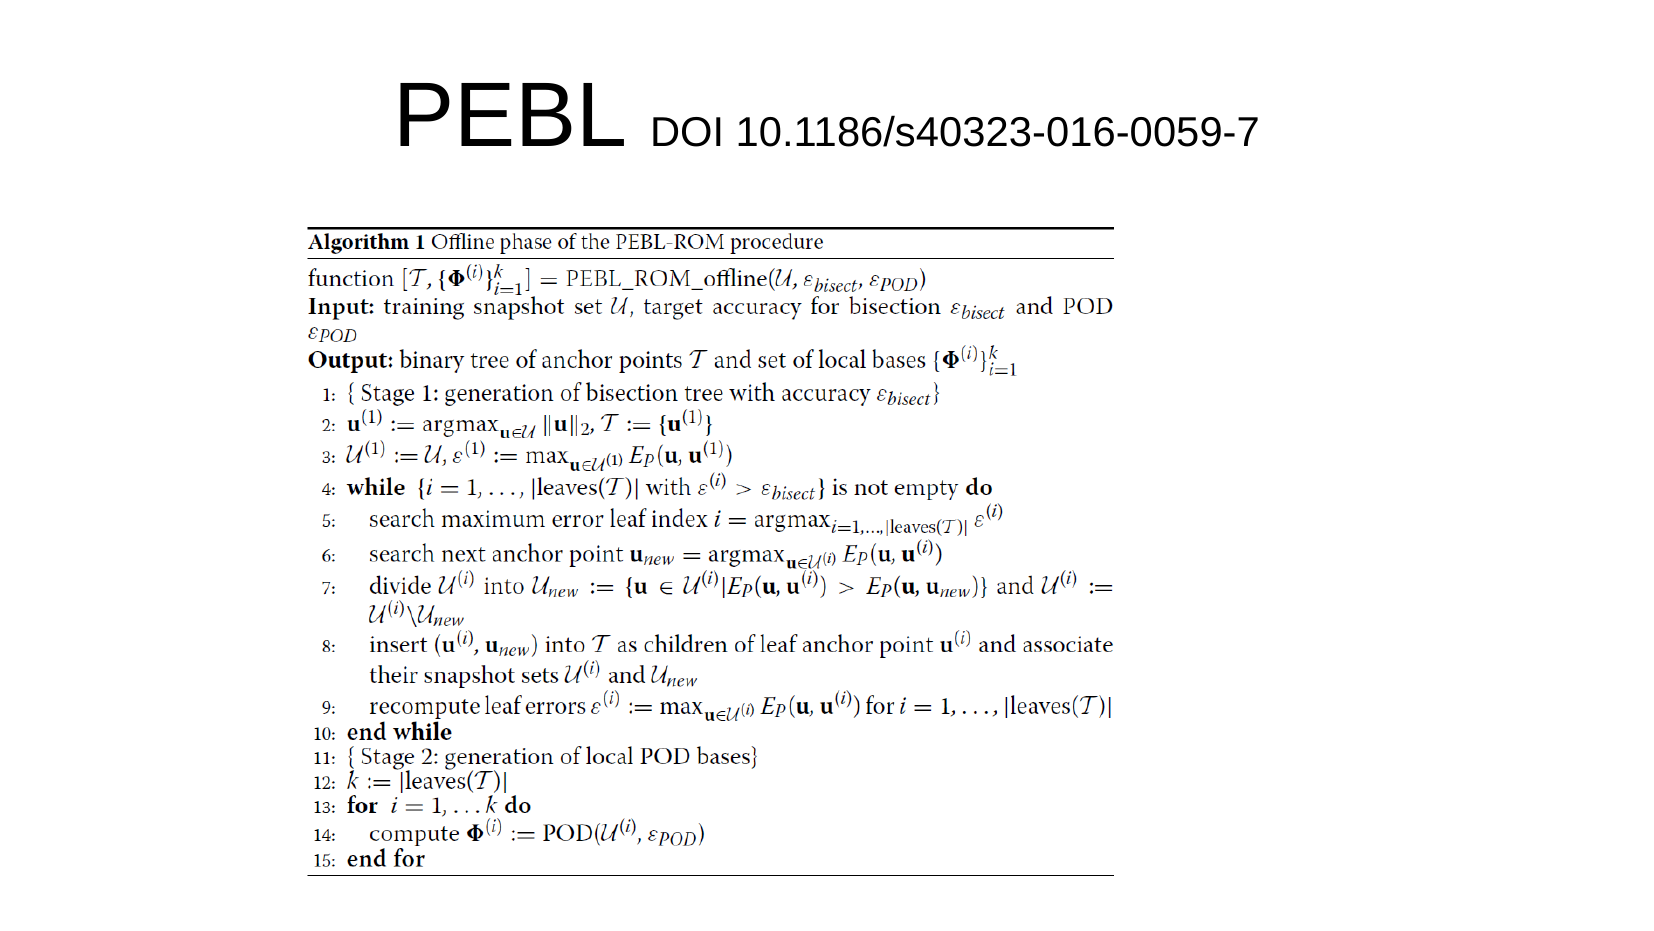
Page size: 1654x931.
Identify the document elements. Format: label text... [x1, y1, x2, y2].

picture [287, 209, 1156, 894]
title PEBL DOI 10.1186/s40323-016-0059-7 [82, 37, 1571, 193]
